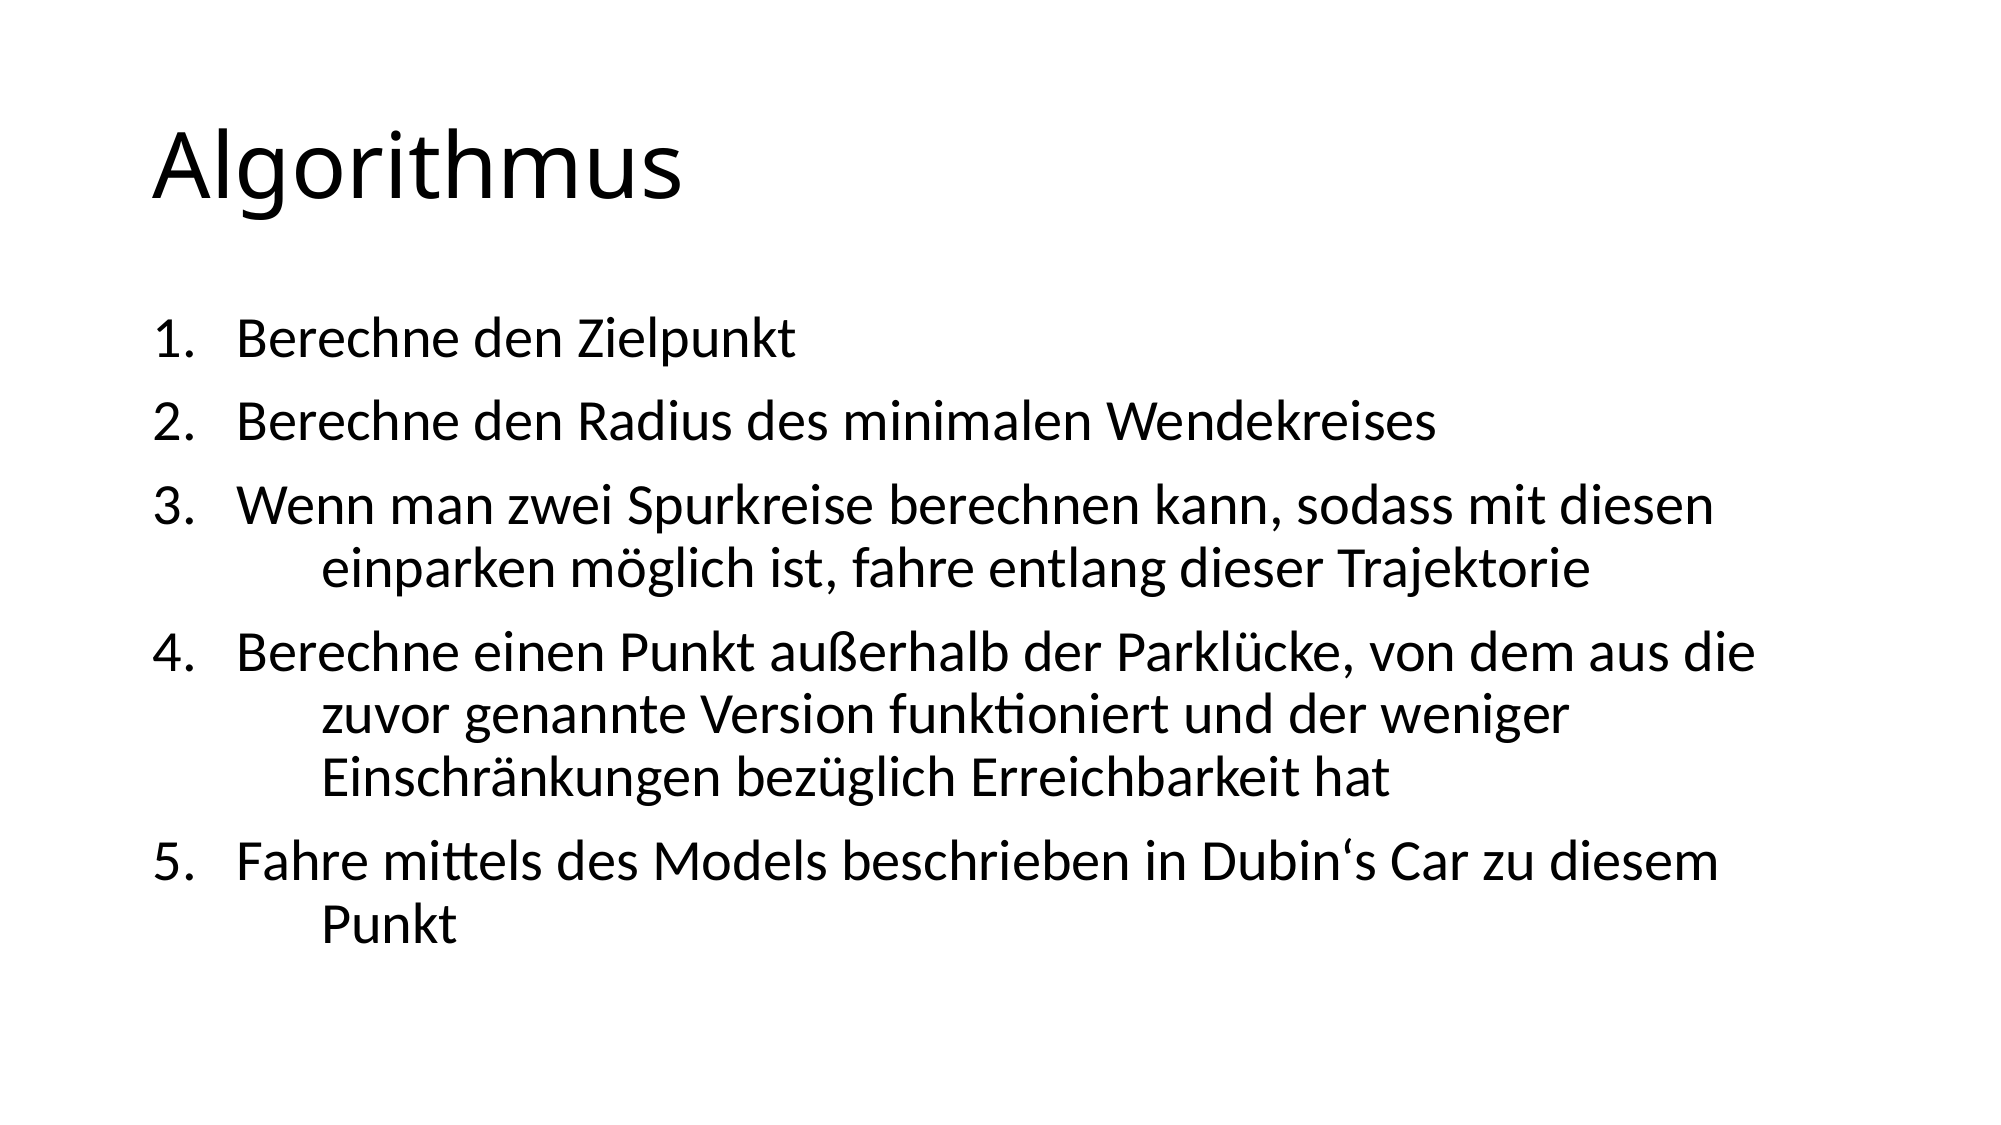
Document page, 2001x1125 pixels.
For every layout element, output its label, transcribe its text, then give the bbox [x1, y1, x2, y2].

list Berechne den Zielpunkt Berechne den Radius des minimalen Wendekreises Wenn man zwei Spurkreise berechnen kann, sodass mit diesen einparken möglich ist, fahre entlang dieser Trajektorie Berechne einen Punkt außerhalb der Parklücke, von dem aus die zuvor genannte Version funktioniert und der weniger Einschränkungen bezüglich Erreichbarkeit hat Fahre mittels des Models beschrieben in Dubin‘s Car zu diesem Punkt [137, 299, 1863, 1014]
title Algorithmus [137, 59, 1863, 278]
